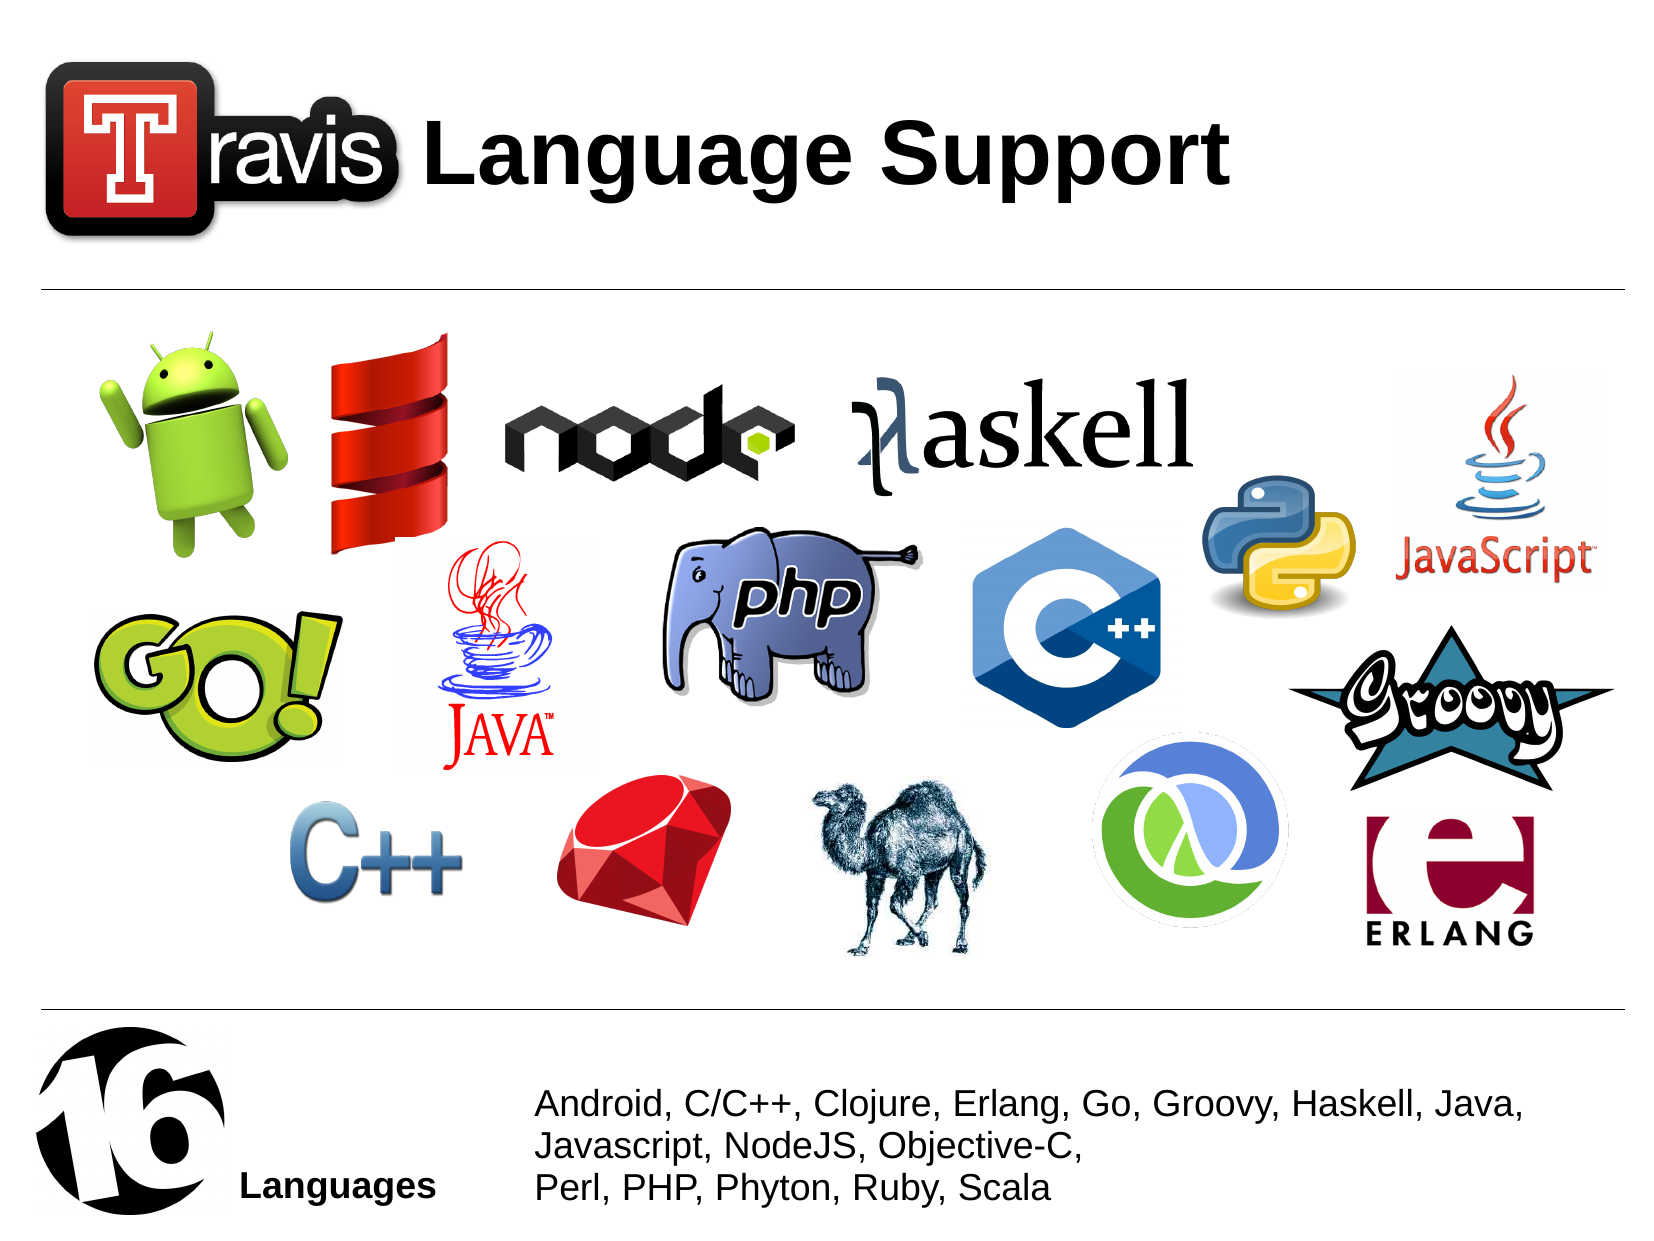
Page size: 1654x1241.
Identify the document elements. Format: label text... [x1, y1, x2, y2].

picture [489, 373, 928, 731]
picture [35, 1027, 225, 1215]
picture [94, 611, 343, 762]
title Language Support [82, 49, 1571, 257]
text_box Languages [224, 1157, 461, 1215]
picture [94, 323, 297, 567]
picture [1364, 814, 1536, 949]
picture [1092, 625, 1619, 928]
picture [271, 330, 597, 945]
picture [1393, 374, 1607, 585]
picture [961, 507, 1182, 728]
picture [557, 775, 731, 926]
picture [779, 776, 994, 957]
picture [41, 58, 407, 245]
picture [850, 377, 1366, 623]
text_box Android, C/C++, Clojure, Erlang, Go, Groovy, Haskell, Java, Javascript, NodeJS, Objective-C, Perl, PHP, Phyton, Ruby, Scala [519, 1074, 1630, 1216]
